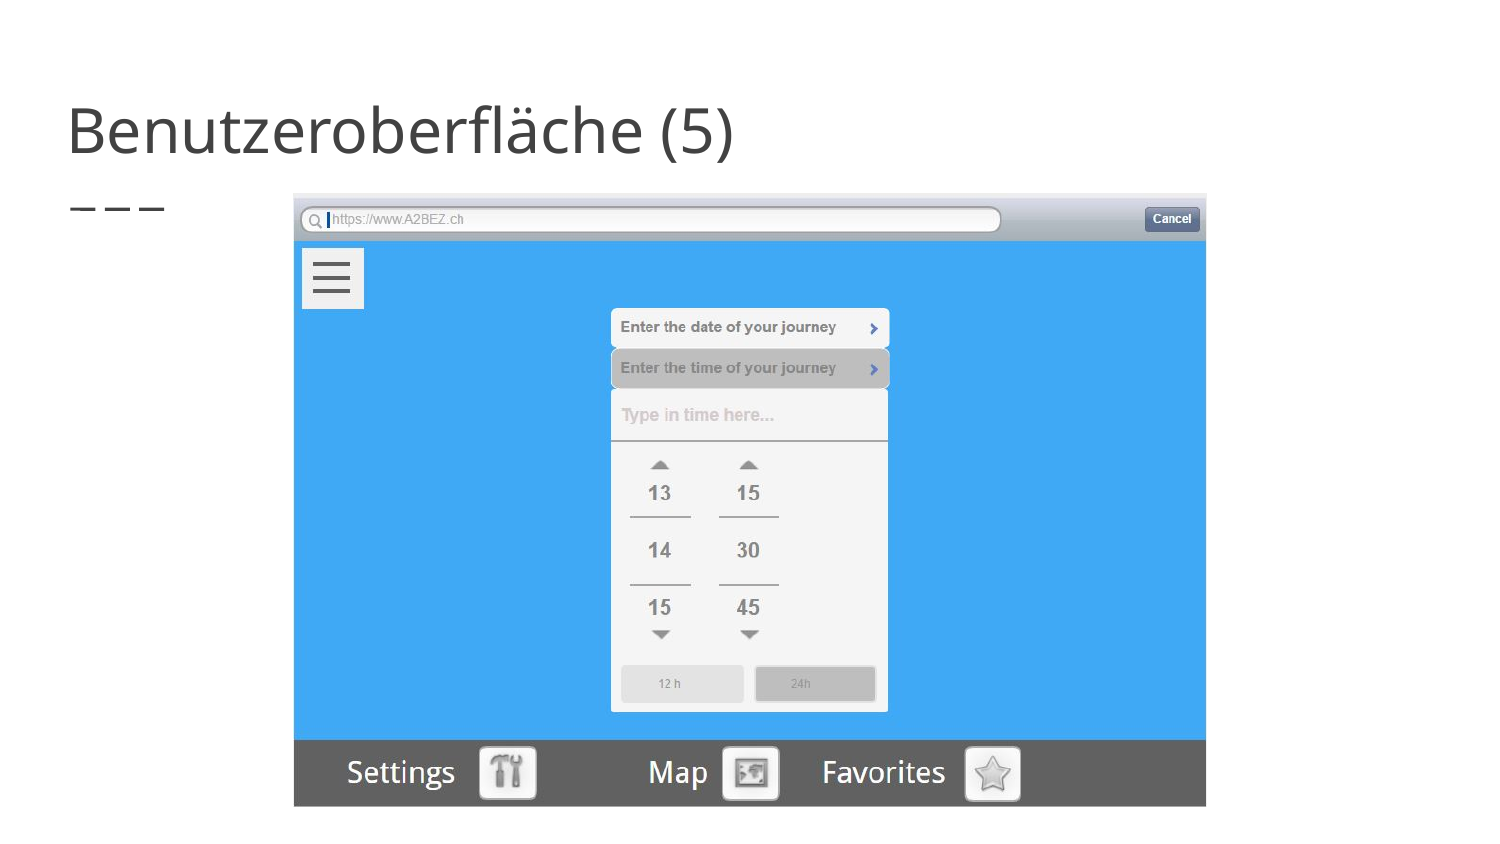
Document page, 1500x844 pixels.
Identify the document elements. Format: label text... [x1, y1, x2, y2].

picture [293, 193, 1207, 807]
title Benutzeroberfläche (5) [51, 61, 1449, 182]
